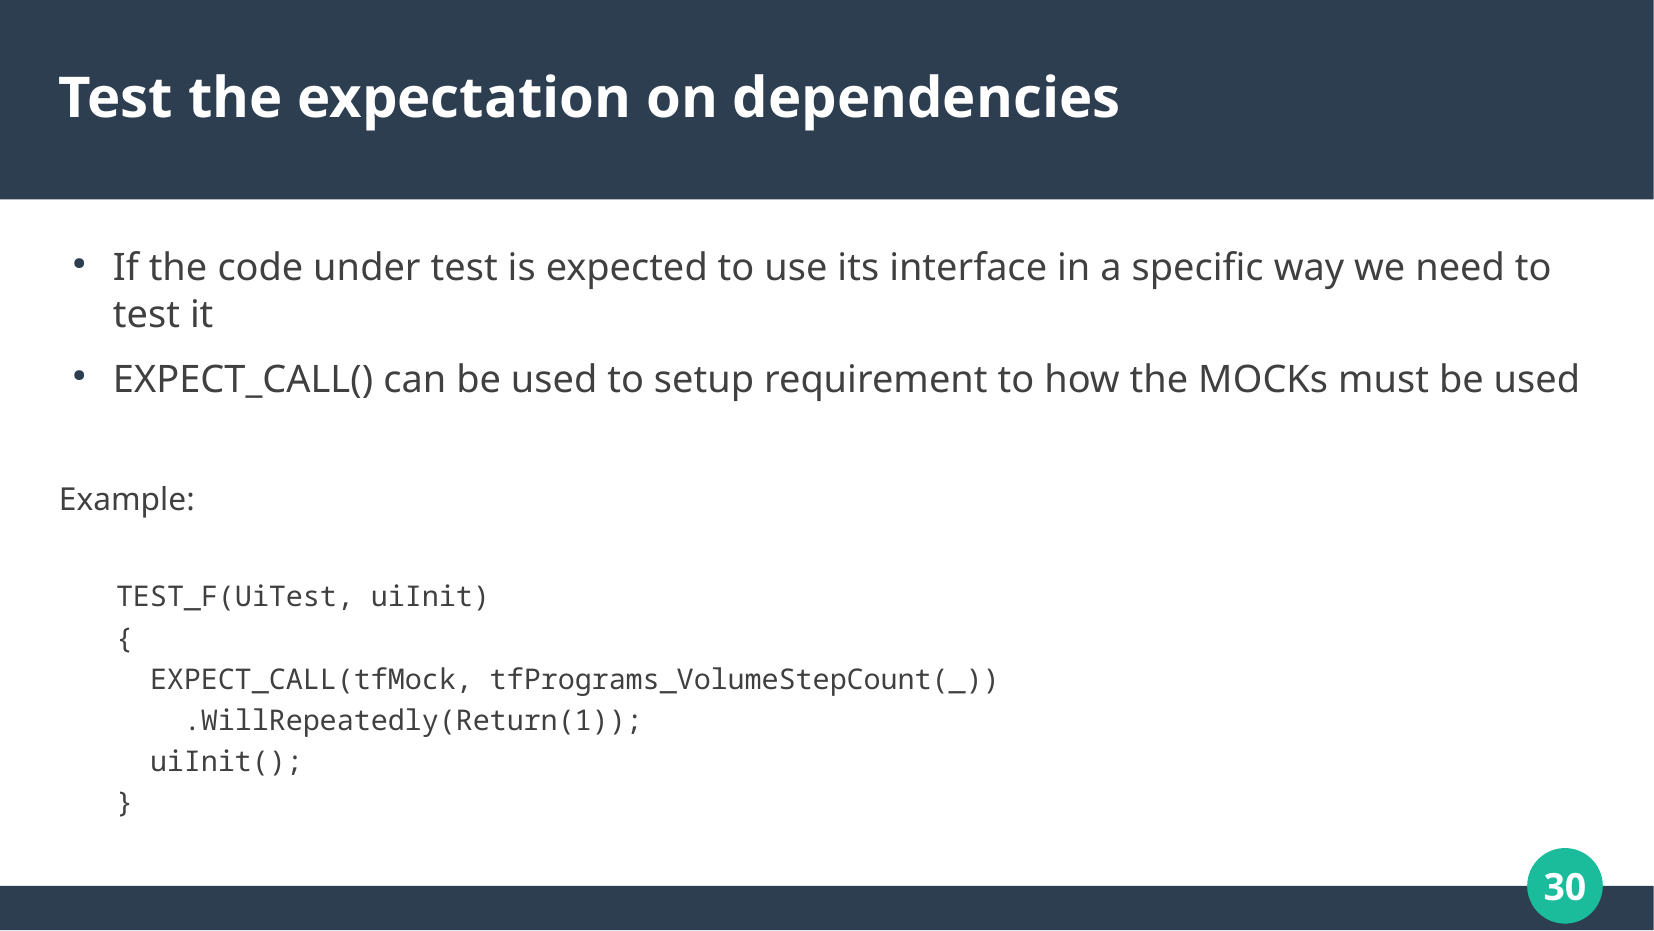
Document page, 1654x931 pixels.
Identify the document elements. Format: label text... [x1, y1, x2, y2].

list If the code under test is expected to use its interface in a specific way we need to test it EXPECT_CALL() can be used to setup requirement to how the MOCKs must be used Example: TEST_F(UiTest, uiInit) { EXPECT_CALL(tfMock, tfPrograms_VolumeStepCount(_)) .WillRepeatedly(Return(1)); uiInit(); } [59, 243, 1595, 864]
title Test the expectation on dependencies [59, 37, 1595, 155]
